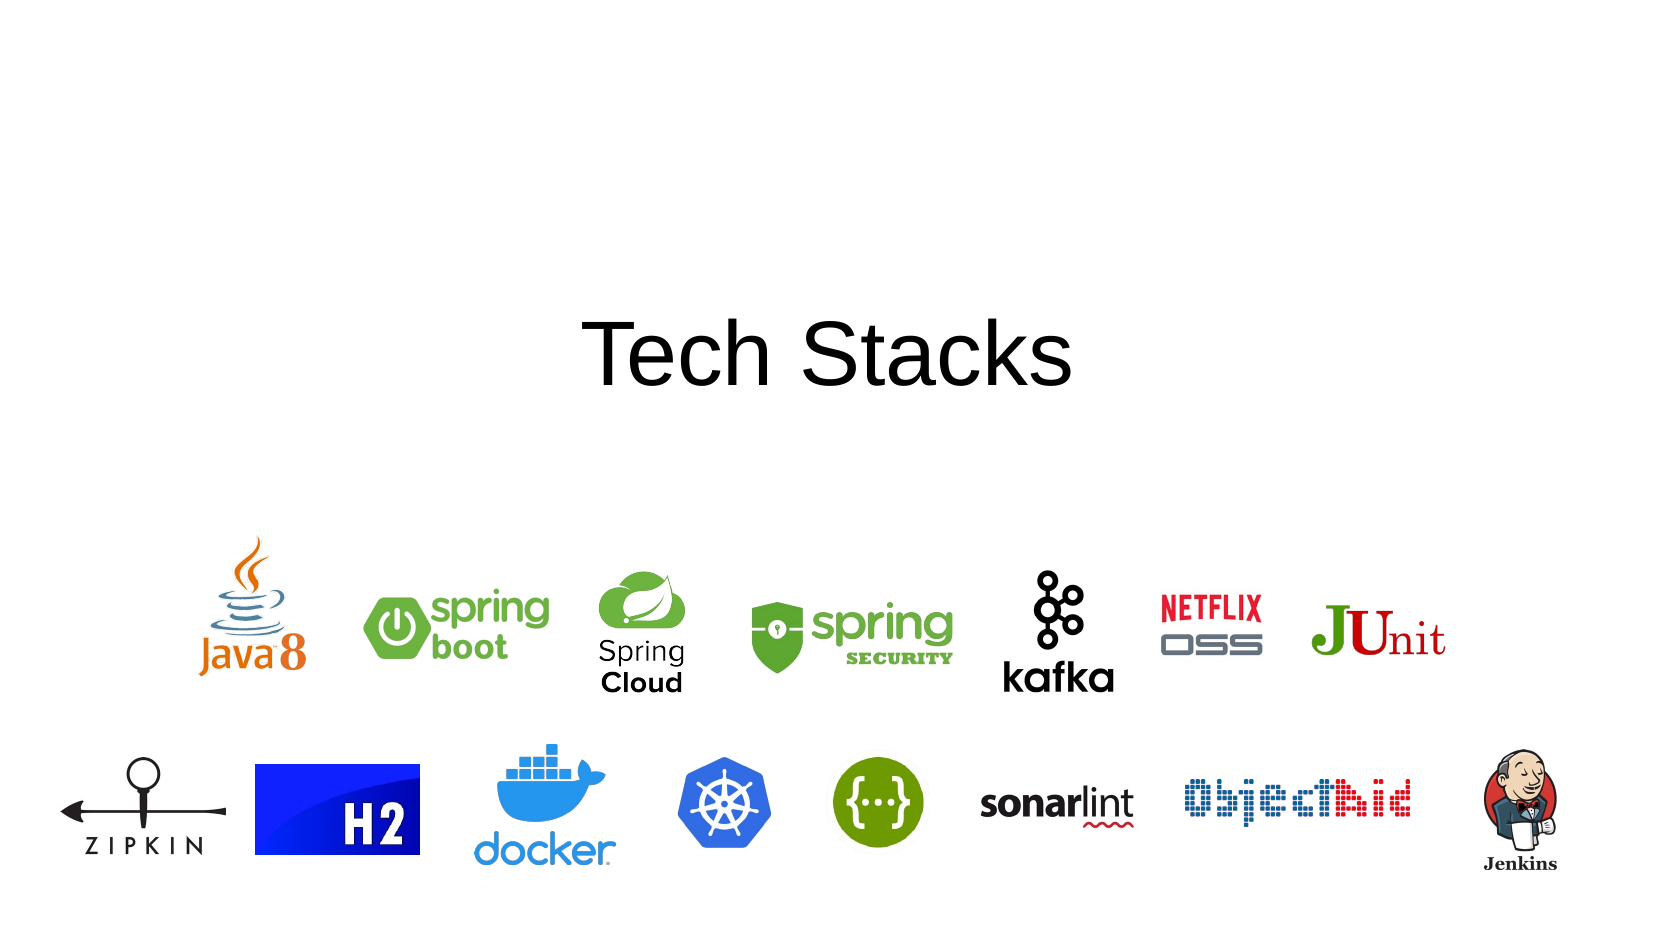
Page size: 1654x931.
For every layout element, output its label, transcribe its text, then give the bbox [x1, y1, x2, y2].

picture [1440, 749, 1600, 871]
picture [175, 524, 326, 685]
picture [60, 757, 226, 856]
title Tech Stacks [83, 132, 1572, 575]
picture [361, 542, 732, 715]
picture [1309, 560, 1448, 700]
picture [990, 557, 1126, 706]
picture [474, 744, 616, 865]
picture [255, 764, 420, 856]
picture [737, 599, 963, 676]
picture [1150, 564, 1275, 689]
picture [622, 734, 1410, 871]
